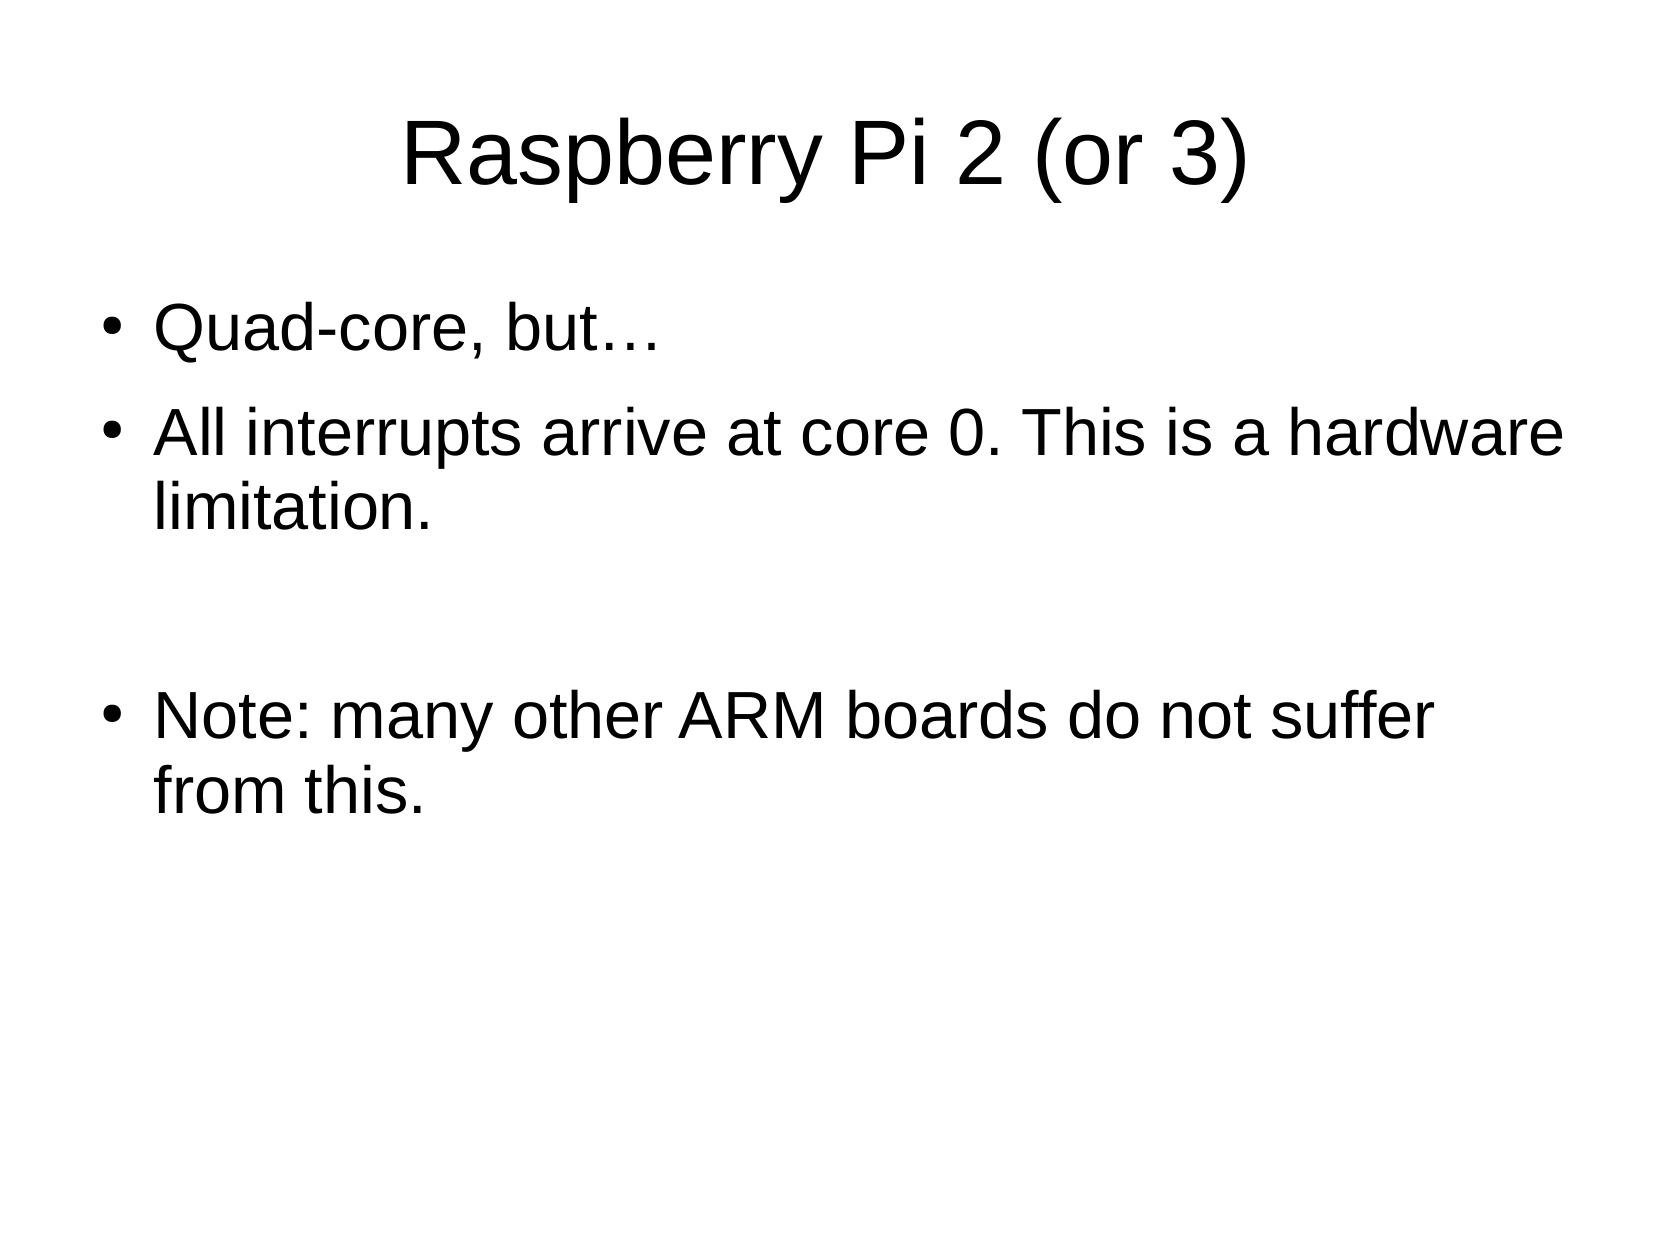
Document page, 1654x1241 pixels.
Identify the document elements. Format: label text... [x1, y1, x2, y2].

title Raspberry Pi 2 (or 3) [82, 49, 1571, 257]
list Quad-core, but… All interrupts arrive at core 0. This is a hardware limitation. Note: many other ARM boards do not suffer from this. [82, 290, 1571, 1010]
